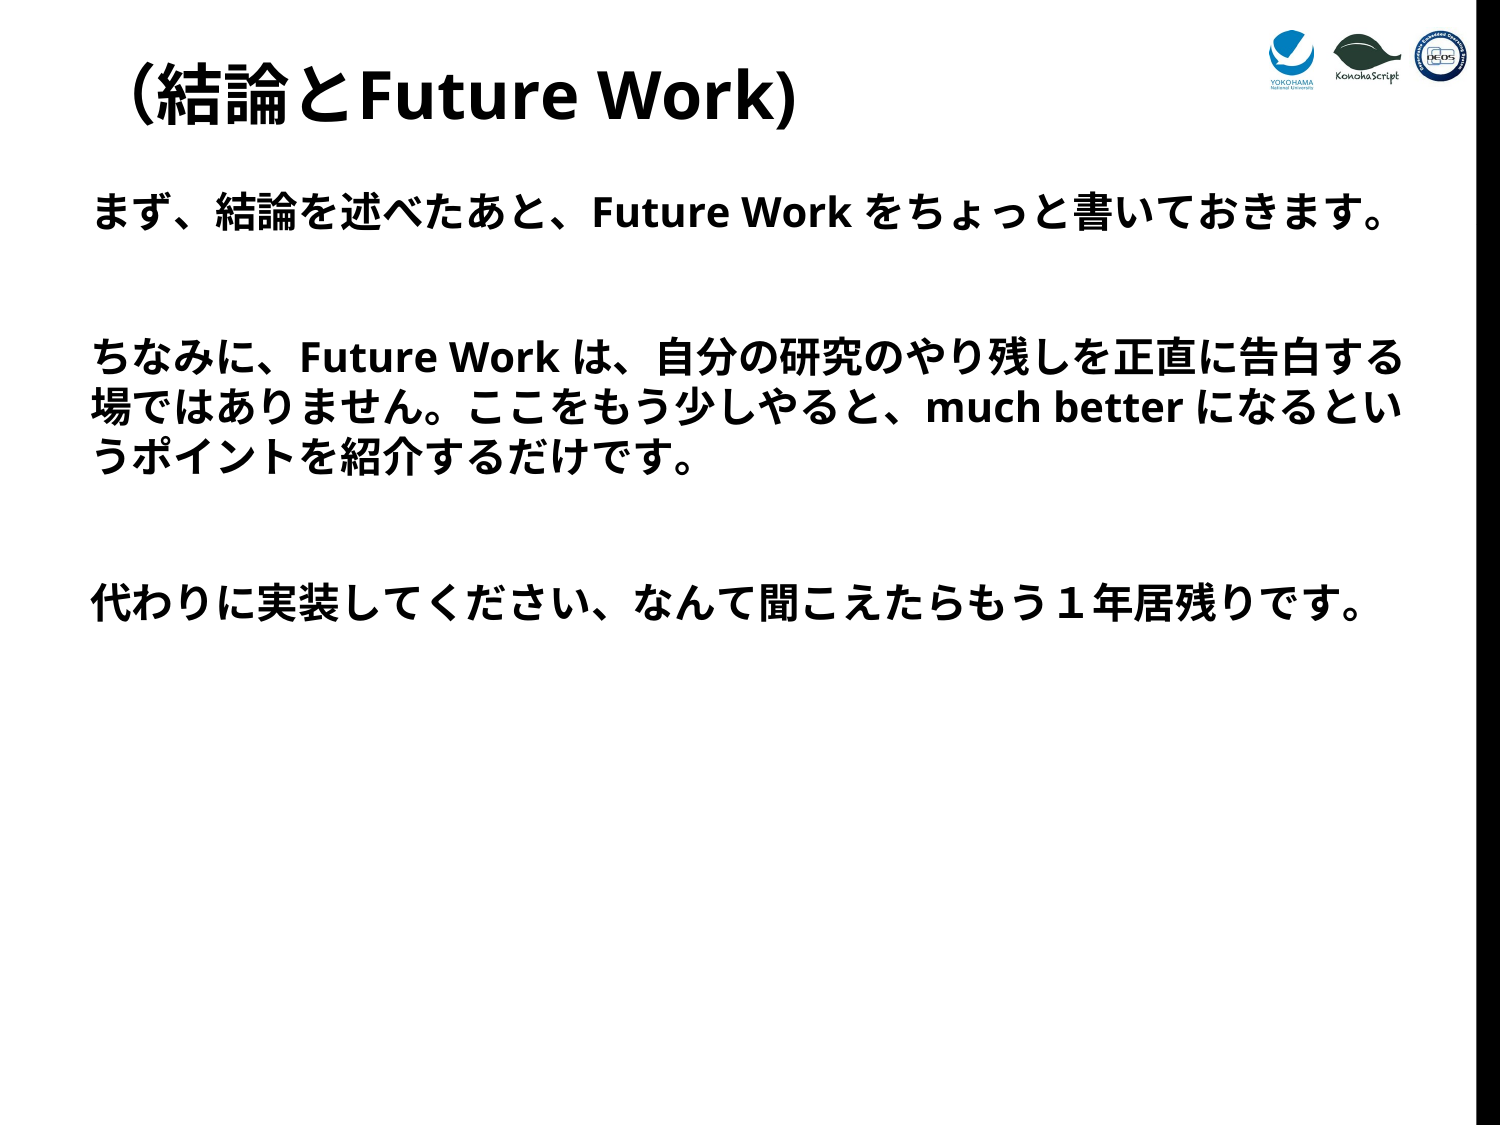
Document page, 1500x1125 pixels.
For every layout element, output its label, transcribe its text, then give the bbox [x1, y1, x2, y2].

picture [1269, 57, 1314, 90]
title （結論とFuture Work) [75, 35, 1220, 141]
picture [1409, 27, 1472, 87]
list まず、結論を述べたあと、Future Work をちょっと書いておきます。 ちなみに、Future Work は、自分の研究のやり残しを正直に告白する場ではありません。ここをもう少しやると、much better になるというポイントを紹介するだけです。 代わりに実装してください、なんて聞こえたらもう１年居残りです。 [75, 177, 1428, 1063]
picture [1326, 27, 1408, 88]
picture [1269, 30, 1314, 67]
